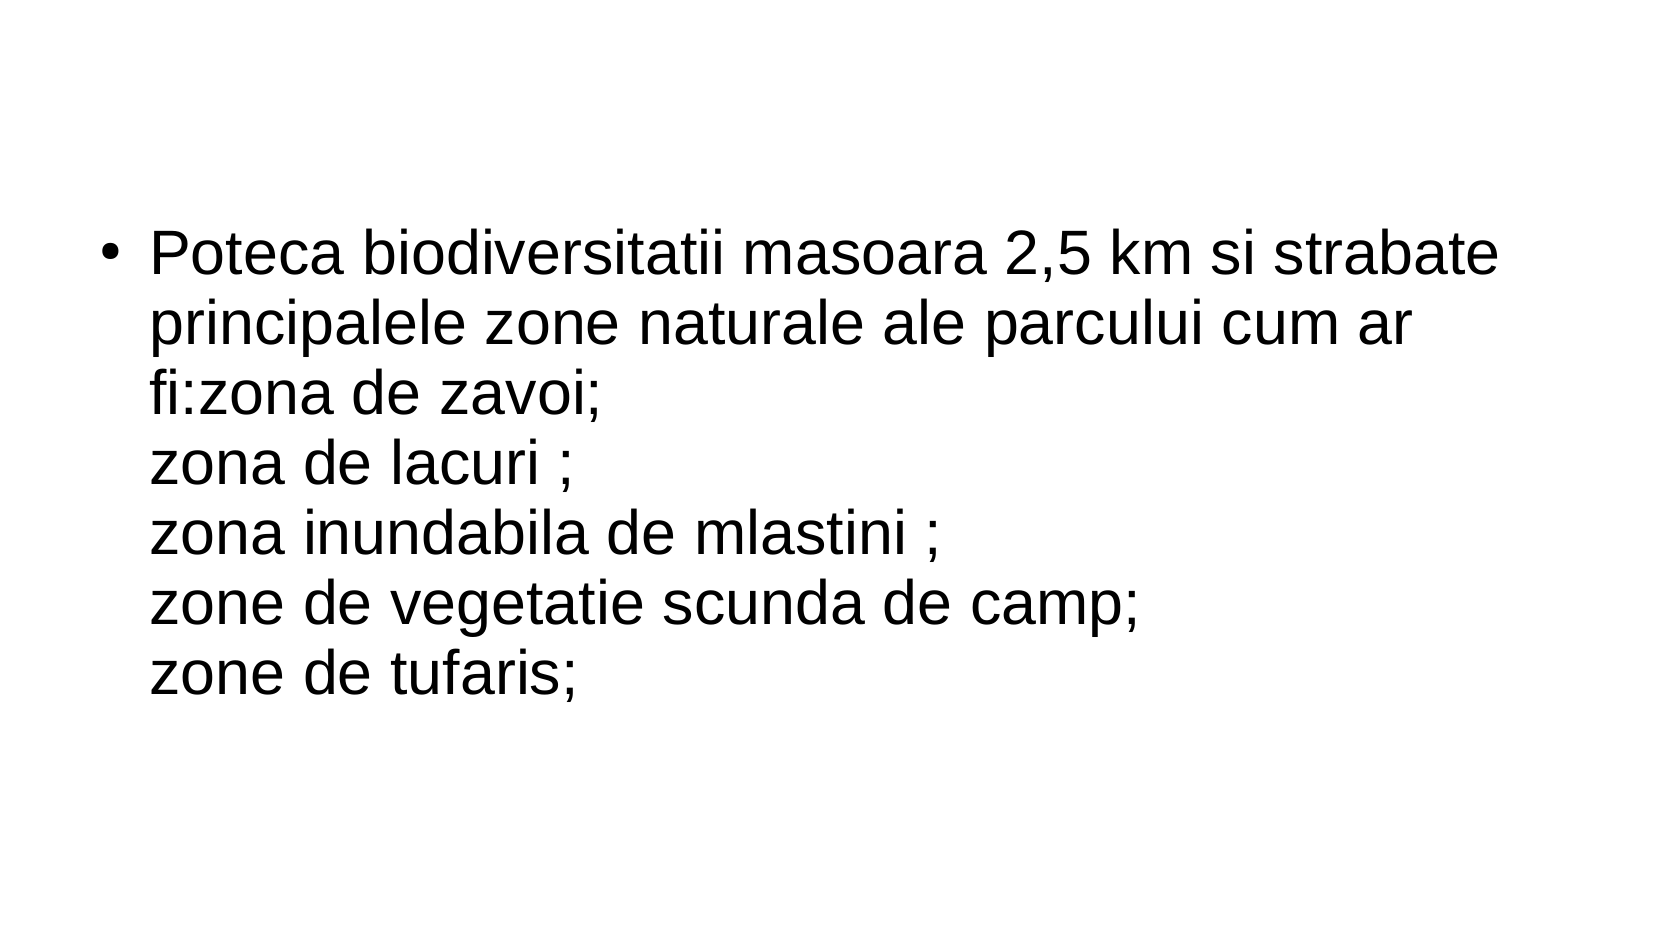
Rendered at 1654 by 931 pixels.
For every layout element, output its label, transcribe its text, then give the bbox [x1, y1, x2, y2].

list Poteca biodiversitatii masoara 2,5 km si strabate principalele zone naturale ale parcului cum ar fi:zona de zavoi; zona de lacuri ; zona inundabila de mlastini ; zone de vegetatie scunda de camp; zone de tufaris; [82, 217, 1571, 758]
